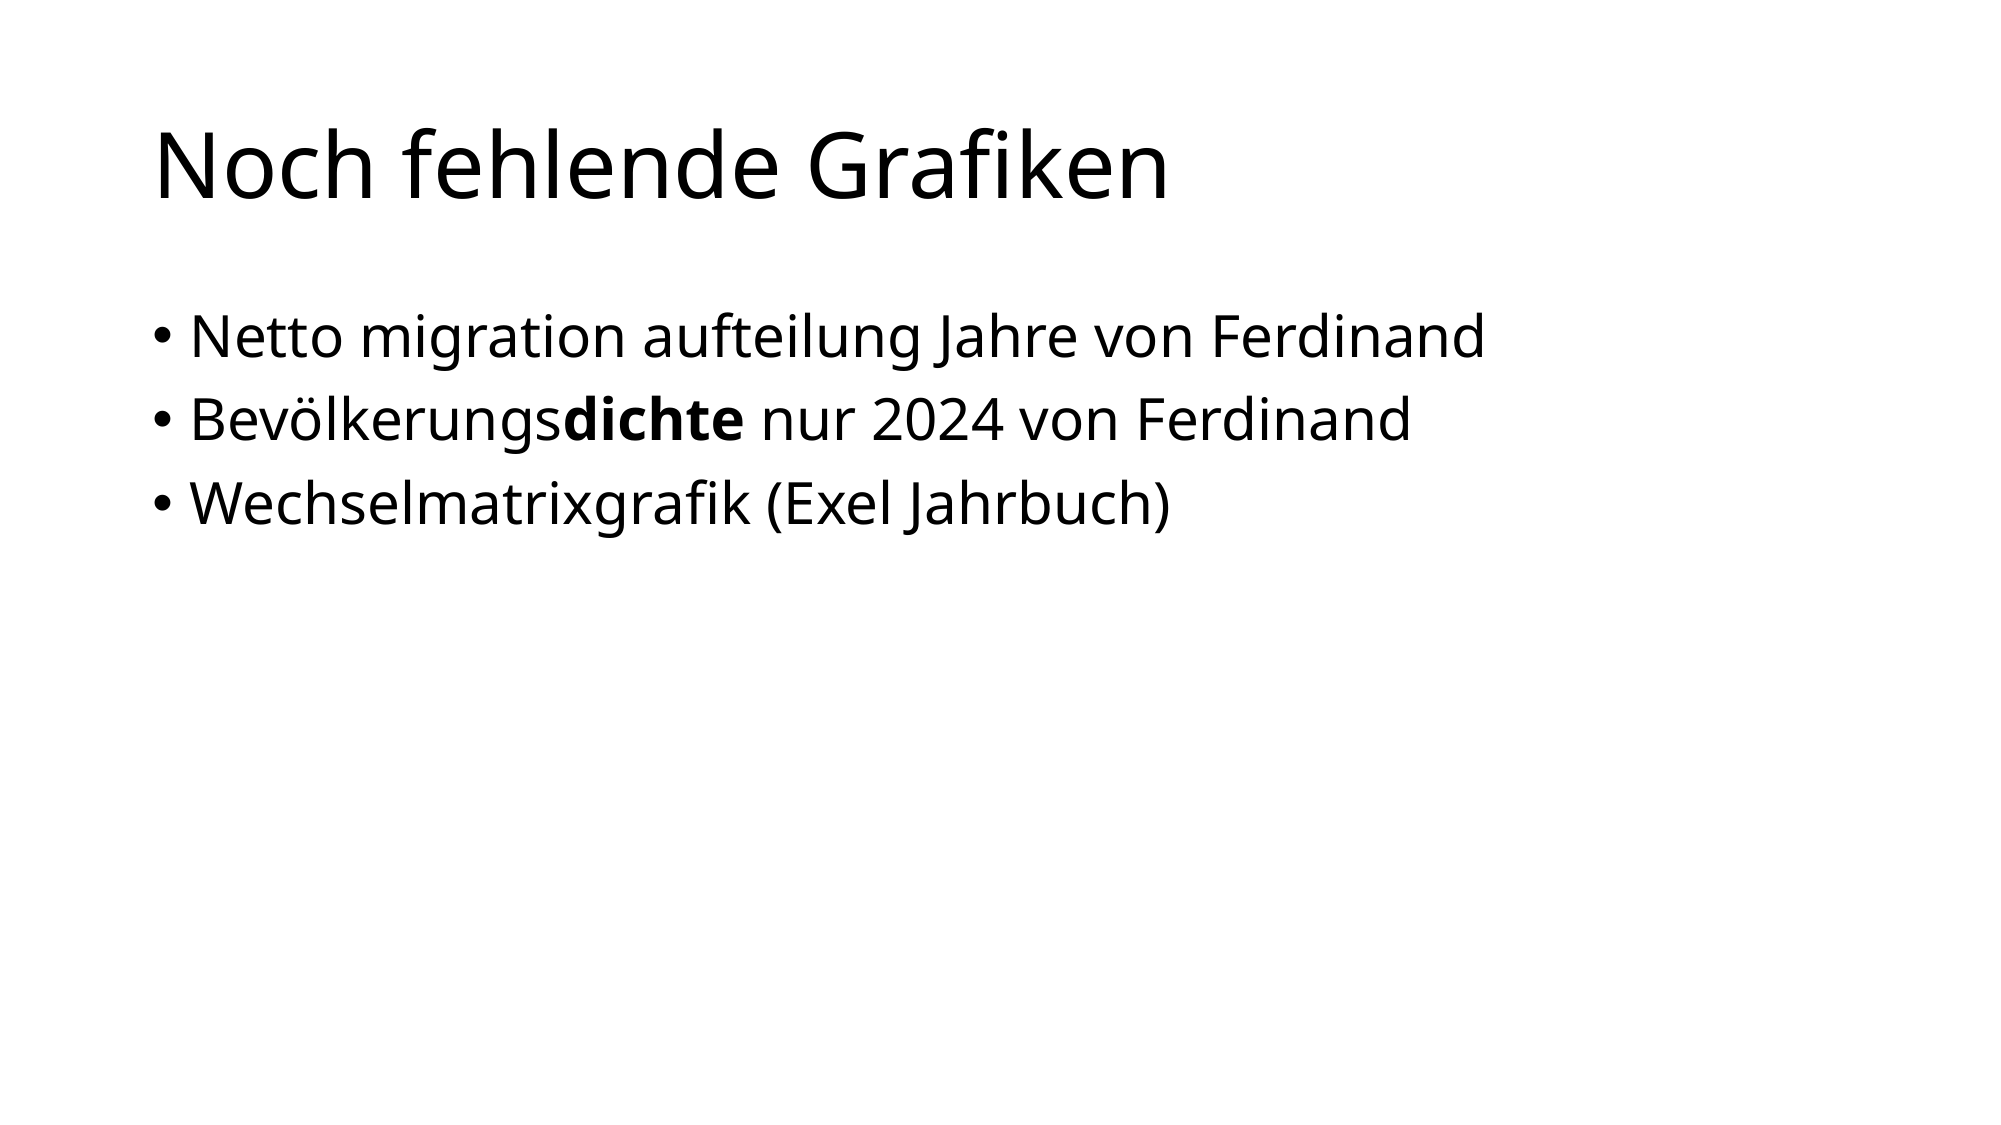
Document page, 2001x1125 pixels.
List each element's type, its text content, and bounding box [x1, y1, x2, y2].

list Netto migration aufteilung Jahre von Ferdinand Bevölkerungsdichte nur 2024 von Ferdinand Wechselmatrixgrafik (Exel Jahrbuch) [137, 299, 1863, 1014]
title Noch fehlende Grafiken [137, 59, 1863, 278]
